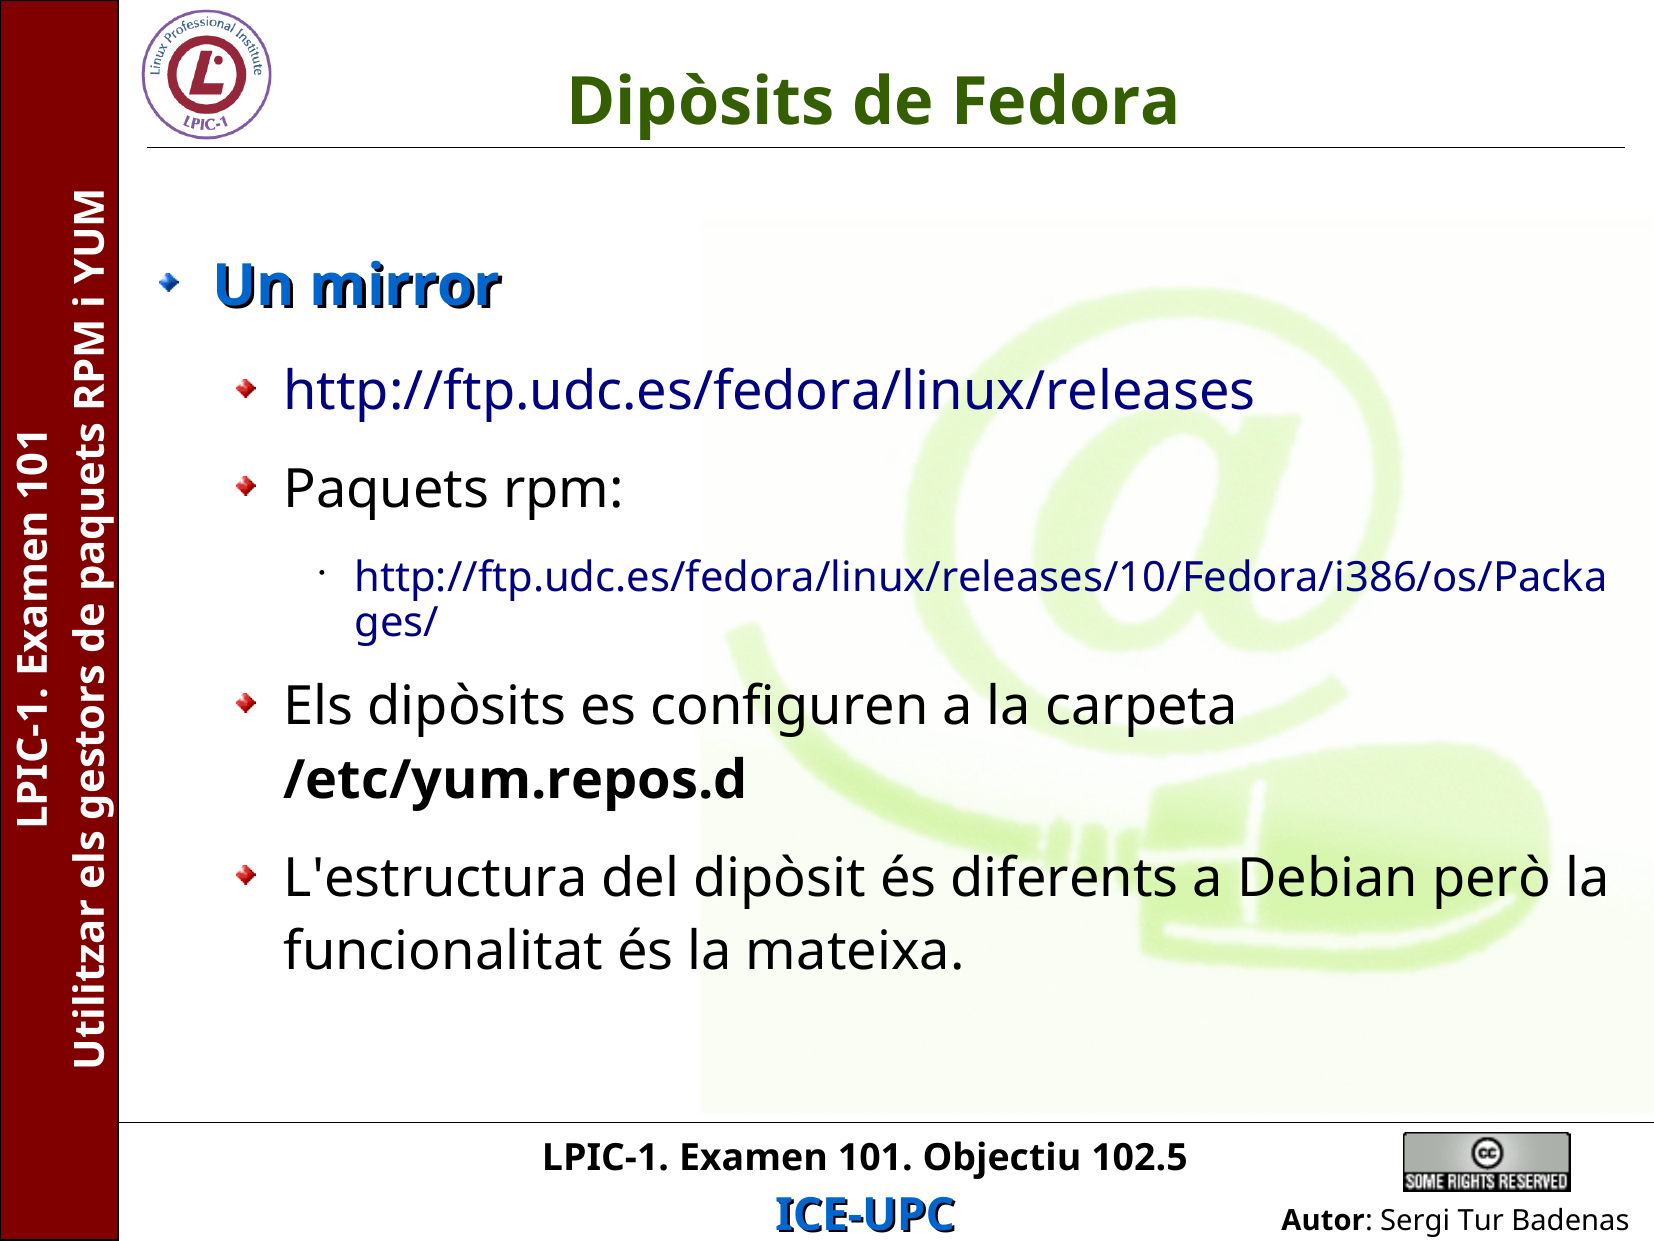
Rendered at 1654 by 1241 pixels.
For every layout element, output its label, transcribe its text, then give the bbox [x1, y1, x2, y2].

picture [700, 217, 1654, 1113]
picture [1403, 1132, 1571, 1192]
title Dipòsits de Fedora [129, 55, 1619, 142]
picture [135, 5, 277, 55]
list Un mirror http://ftp.udc.es/fedora/linux/releases Paquets rpm: http://ftp.udc.es/fedora/linux/releases/10/Fedora/i386/os/Packages/ Els dipòsits es configuren a la carpeta /etc/yum.repos.d L'estructura del dipòsit és diferents a Debian però la funcionalitat és la mateixa. [141, 242, 1630, 1078]
